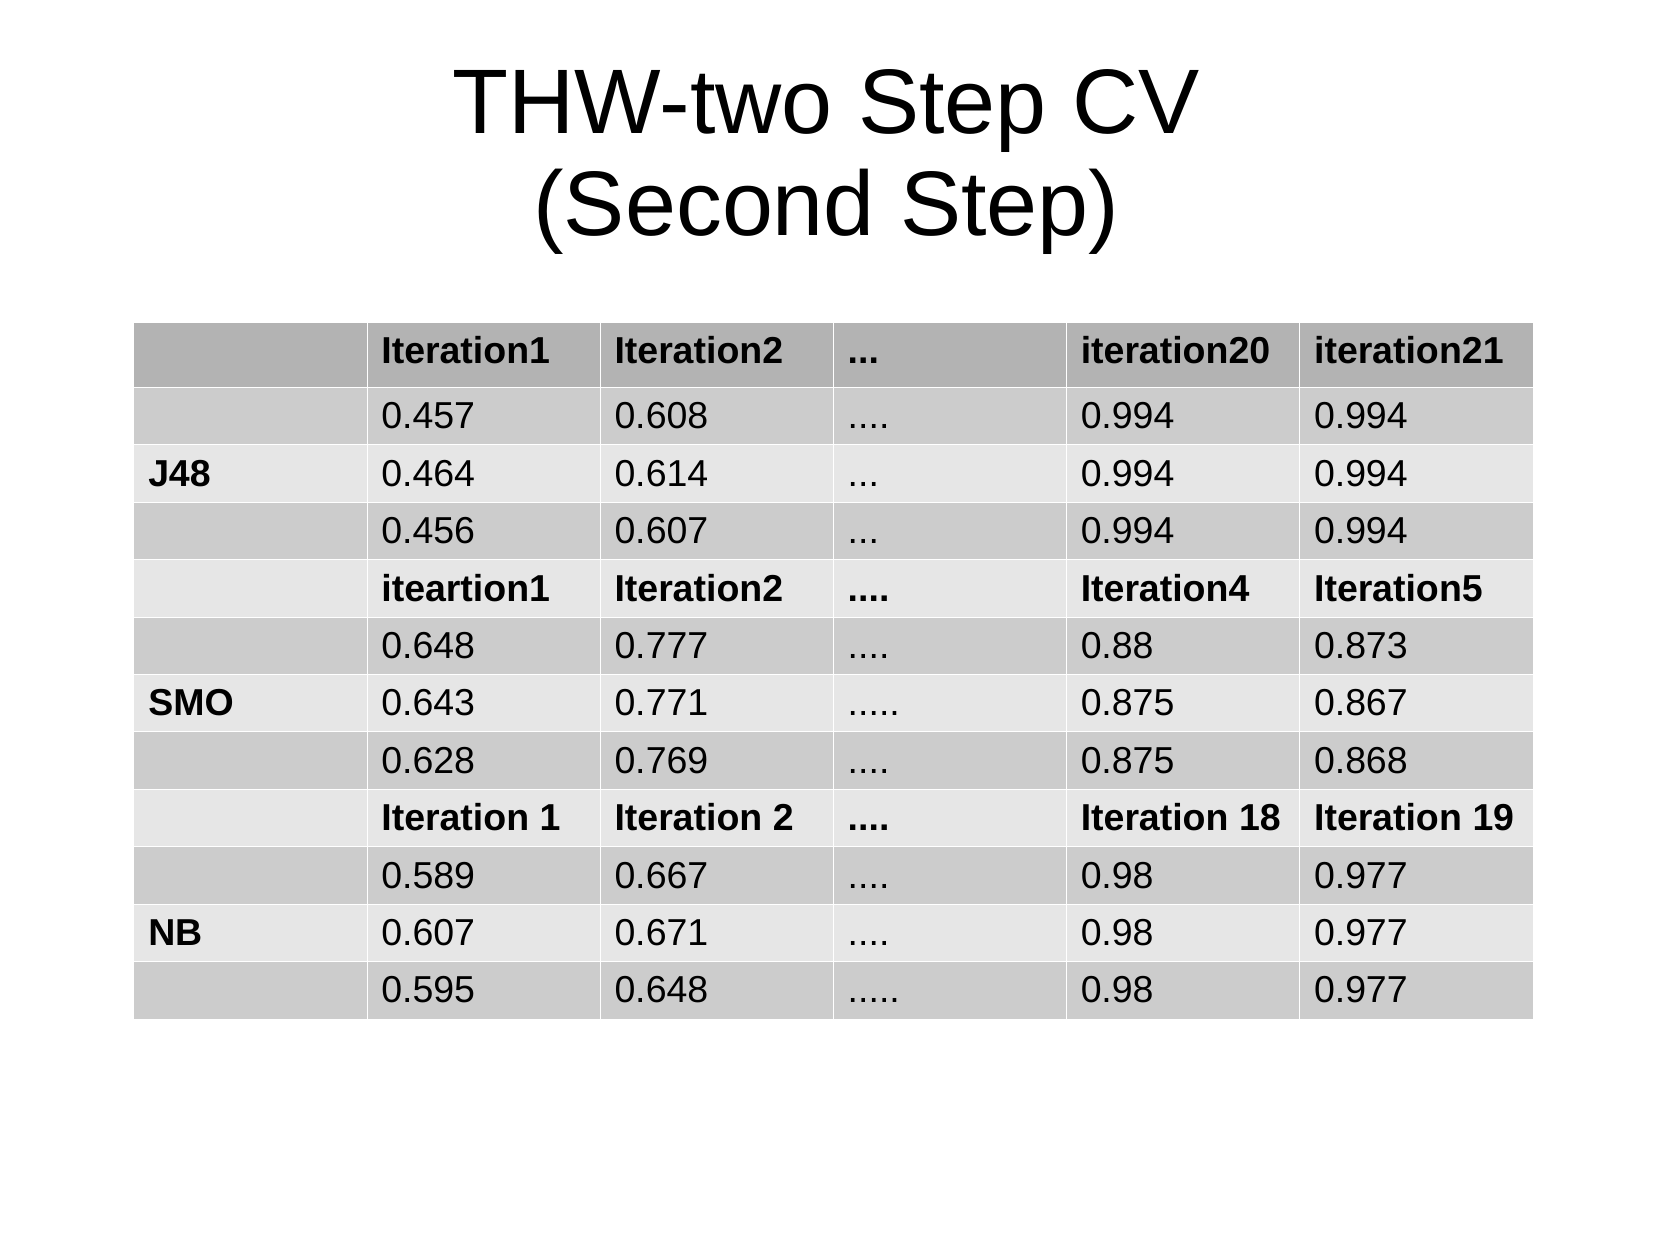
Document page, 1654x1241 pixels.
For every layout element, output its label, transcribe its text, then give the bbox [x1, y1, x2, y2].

table_header Iteration2 [601, 323, 833, 387]
table_cell NB [134, 905, 367, 961]
table_cell 0.614 [601, 445, 833, 502]
table_cell 0.868 [1300, 732, 1533, 789]
table_cell 0.607 [601, 503, 833, 559]
table_cell ..... [834, 675, 1066, 731]
table_cell 0.875 [1067, 732, 1299, 789]
table_cell ..... [834, 962, 1066, 1019]
table_cell [134, 560, 367, 617]
table_cell SMO [134, 675, 367, 731]
table_cell Iteration2 [601, 560, 833, 617]
table_cell [134, 847, 367, 904]
table_cell .... [834, 790, 1066, 846]
table_cell 0.977 [1300, 962, 1533, 1019]
table_cell 0.994 [1067, 388, 1299, 444]
table_cell 0.464 [368, 445, 600, 502]
title THW-two Step CV (Second Step) [82, 49, 1571, 257]
table_cell .... [834, 560, 1066, 617]
table_cell 0.777 [601, 618, 833, 674]
table_cell [134, 732, 367, 789]
table_cell Iteration 18 [1067, 790, 1299, 846]
table_cell Iteration5 [1300, 560, 1533, 617]
table_cell .... [834, 847, 1066, 904]
table_cell Iteration4 [1067, 560, 1299, 617]
table_cell 0.595 [368, 962, 600, 1019]
table_cell J48 [134, 445, 367, 502]
table_cell 0.994 [1300, 503, 1533, 559]
table_cell 0.977 [1300, 847, 1533, 904]
table_cell 0.994 [1300, 388, 1533, 444]
table_cell 0.608 [601, 388, 833, 444]
table_cell 0.648 [601, 962, 833, 1019]
table_cell .... [834, 618, 1066, 674]
table_cell 0.98 [1067, 905, 1299, 961]
table_cell .... [834, 732, 1066, 789]
table_cell iteartion1 [368, 560, 600, 617]
table_cell 0.875 [1067, 675, 1299, 731]
table_cell 0.671 [601, 905, 833, 961]
table_cell [134, 618, 367, 674]
table_cell 0.88 [1067, 618, 1299, 674]
table_cell 0.607 [368, 905, 600, 961]
table_cell Iteration 1 [368, 790, 600, 846]
table_cell [134, 503, 367, 559]
table_cell Iteration 19 [1300, 790, 1533, 846]
table_cell 0.994 [1067, 445, 1299, 502]
table_cell 0.98 [1067, 962, 1299, 1019]
table_cell 0.873 [1300, 618, 1533, 674]
table_cell 0.769 [601, 732, 833, 789]
table_cell [134, 962, 367, 1019]
table_cell 0.98 [1067, 847, 1299, 904]
table_header ... [834, 323, 1066, 387]
table_cell 0.994 [1067, 503, 1299, 559]
table_cell 0.456 [368, 503, 600, 559]
table_cell 0.643 [368, 675, 600, 731]
table_cell 0.867 [1300, 675, 1533, 731]
table_cell Iteration 2 [601, 790, 833, 846]
table_cell [134, 388, 367, 444]
table_cell 0.667 [601, 847, 833, 904]
table_cell 0.771 [601, 675, 833, 731]
table_header Iteration1 [368, 323, 600, 387]
table_header iteration21 [1300, 323, 1533, 387]
table_cell 0.977 [1300, 905, 1533, 961]
table_cell 0.648 [368, 618, 600, 674]
table_cell 0.457 [368, 388, 600, 444]
table_cell 0.628 [368, 732, 600, 789]
table_cell 0.994 [1300, 445, 1533, 502]
table_cell ... [834, 445, 1066, 502]
table_cell [134, 790, 367, 846]
table_cell .... [834, 905, 1066, 961]
table_cell 0.589 [368, 847, 600, 904]
table_cell ... [834, 503, 1066, 559]
table_header iteration20 [1067, 323, 1299, 387]
table_header [134, 323, 367, 387]
table_cell .... [834, 388, 1066, 444]
